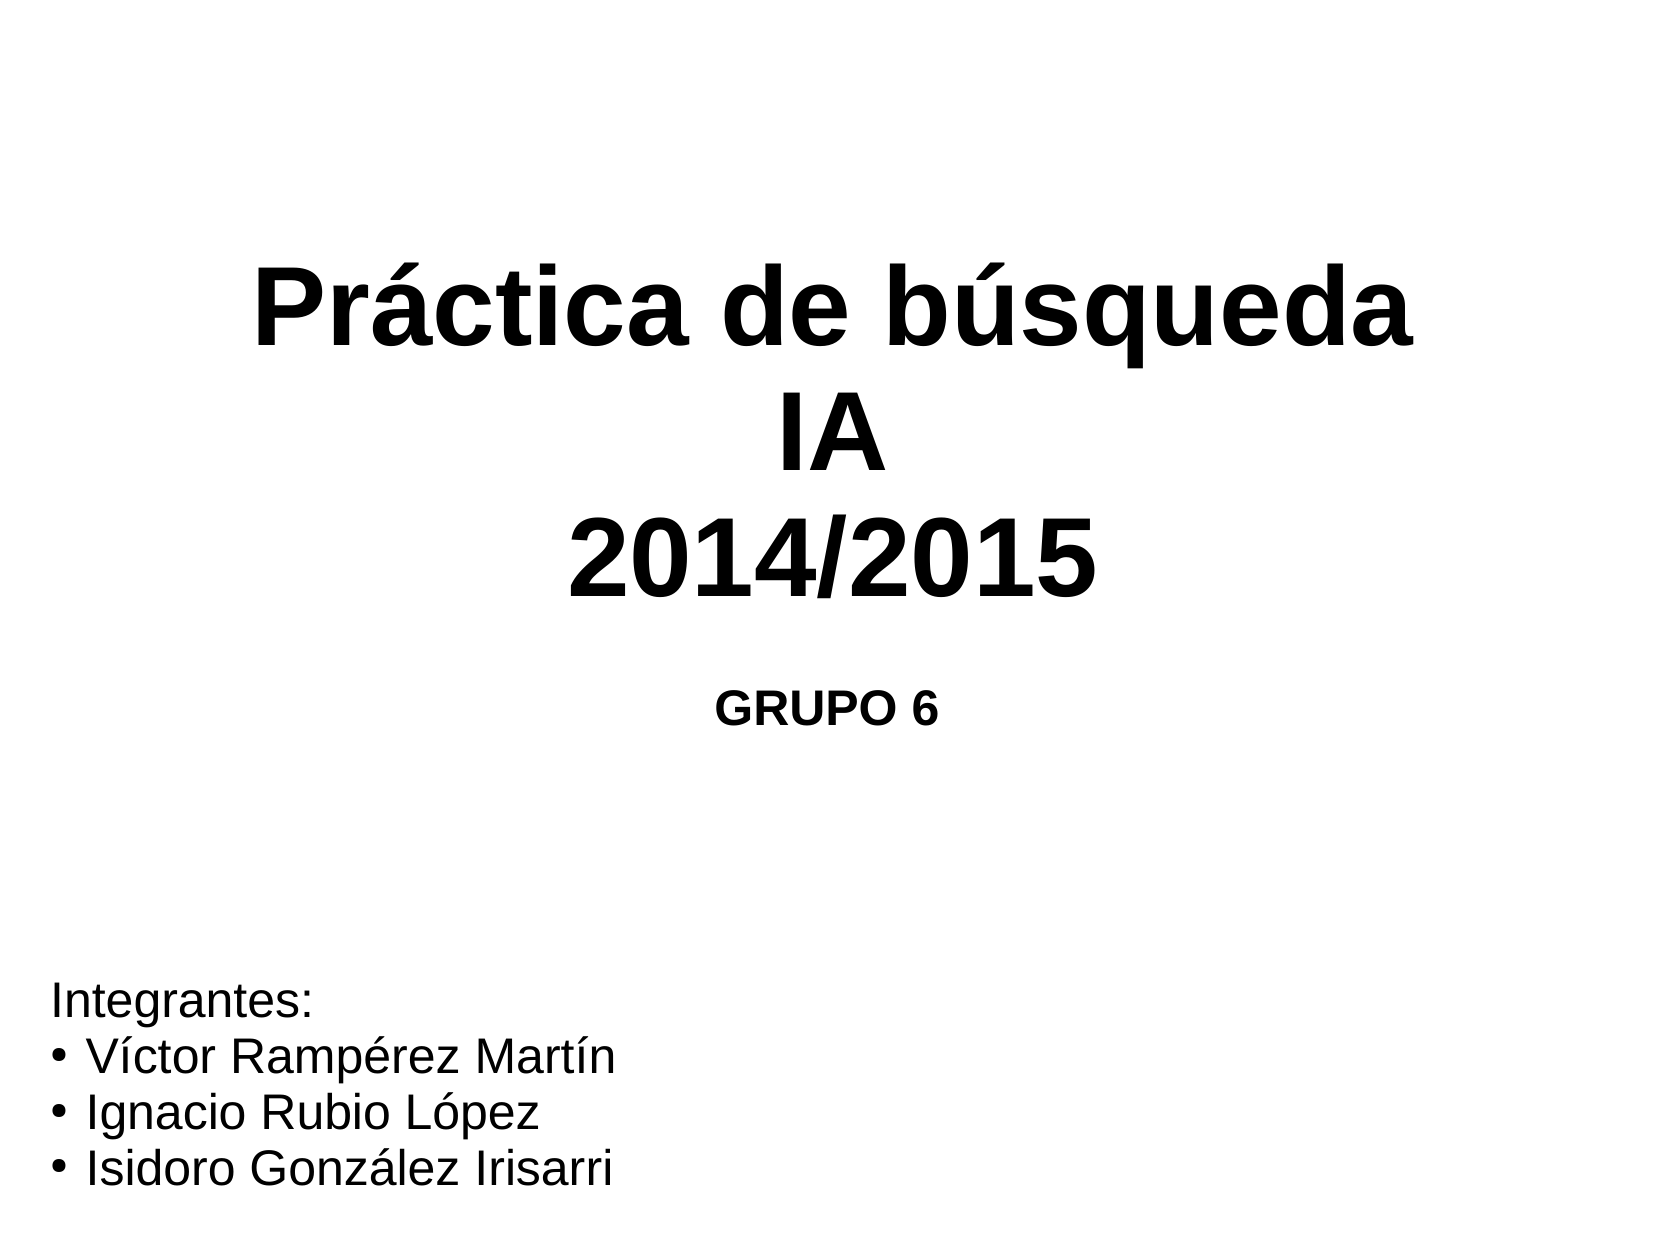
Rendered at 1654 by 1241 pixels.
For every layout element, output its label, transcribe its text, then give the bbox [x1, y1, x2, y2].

text_box GRUPO 6 [460, 673, 1193, 744]
text_box Práctica de búsqueda IA 2014/2015 [188, 236, 1477, 628]
text_box Integrantes: Víctor Rampérez Martín Ignacio Rubio López Isidoro González Irisarri [35, 909, 922, 1241]
